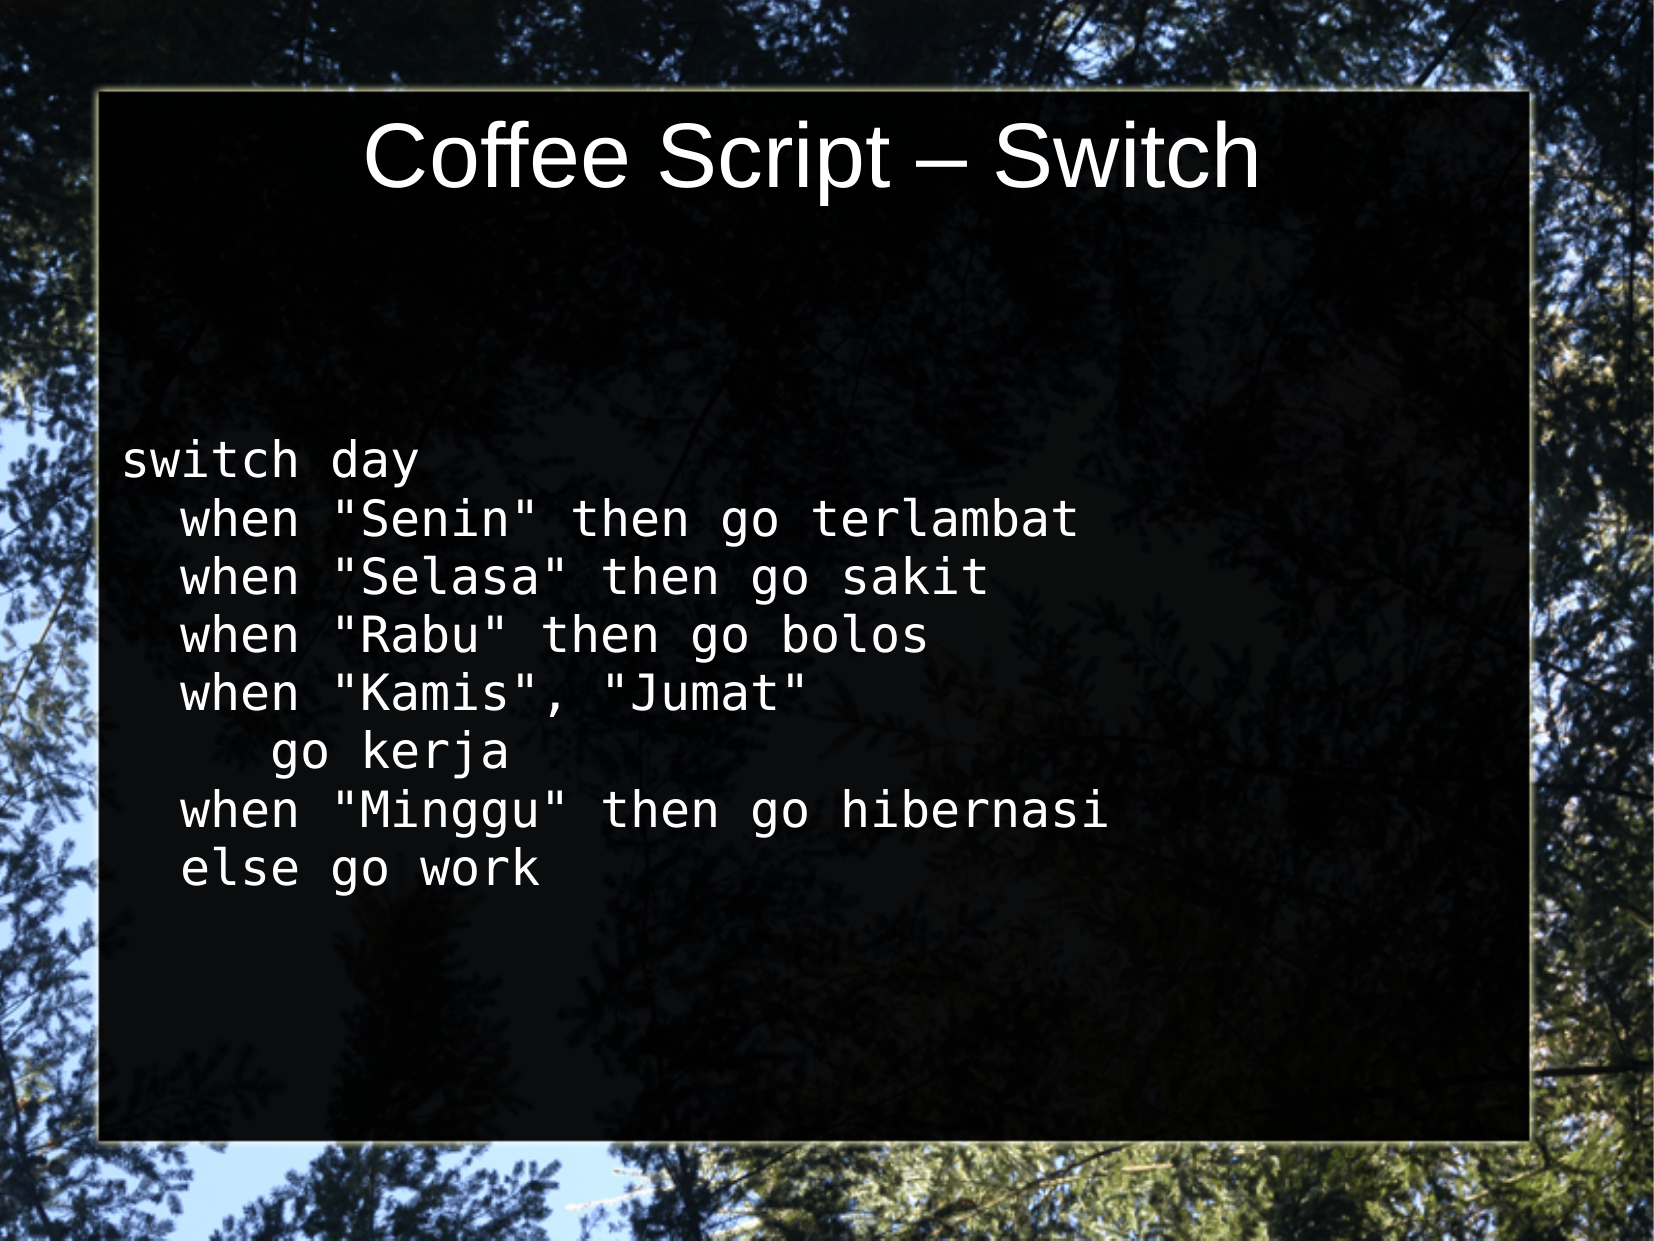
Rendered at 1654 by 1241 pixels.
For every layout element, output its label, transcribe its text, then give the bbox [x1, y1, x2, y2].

subtitle switch day when "Senin" then go terlambat when "Selasa" then go sakit when "Rabu" then go bolos when "Kamis", "Jumat" go kerja when "Minggu" then go hibernasi else go work [120, 255, 1567, 1074]
picture [0, 0, 1654, 1241]
title Coffee Script – Switch [90, 72, 1537, 241]
